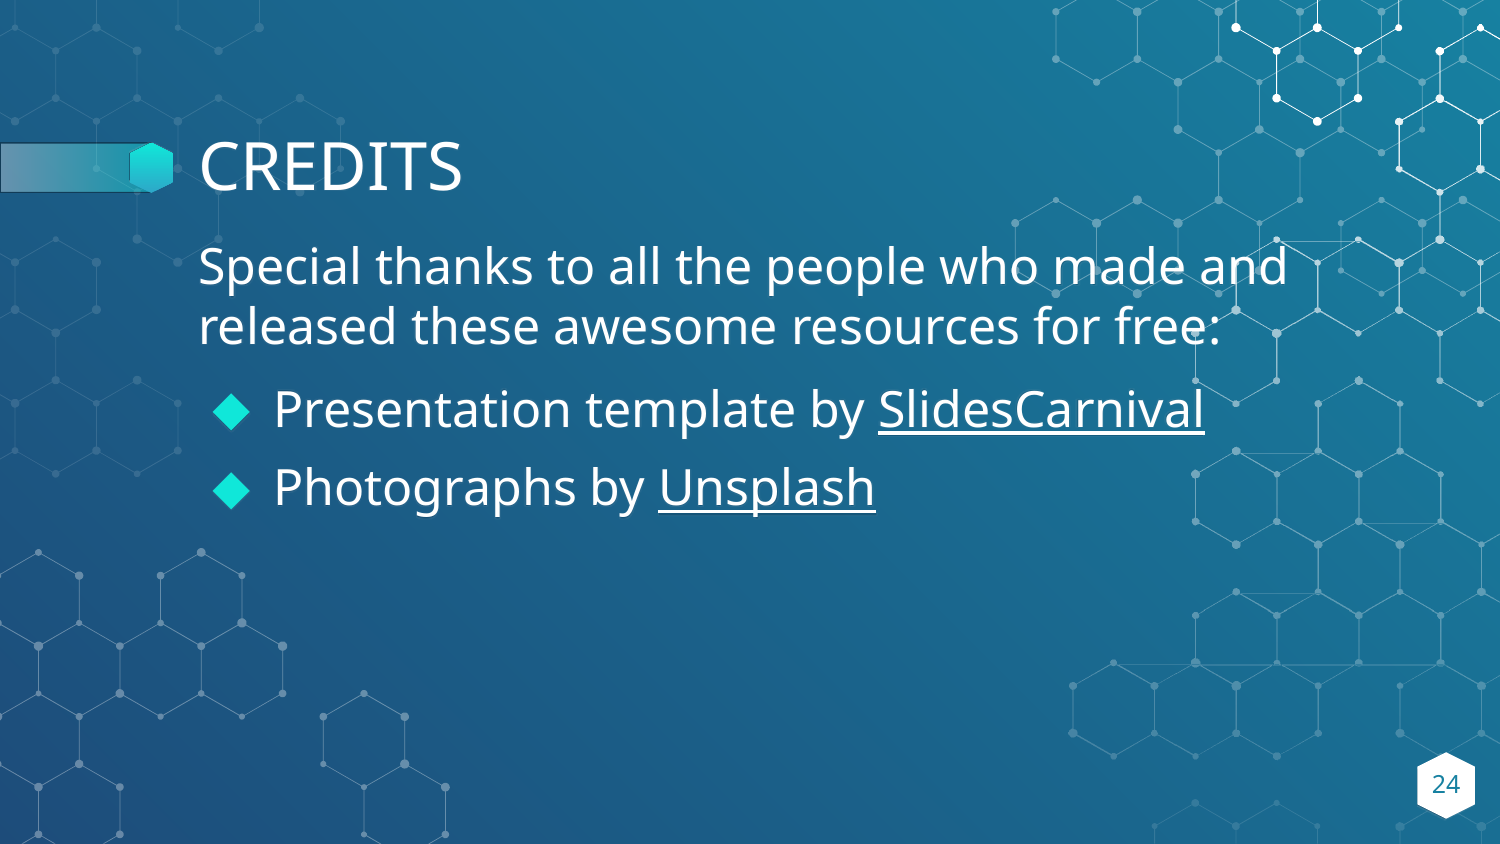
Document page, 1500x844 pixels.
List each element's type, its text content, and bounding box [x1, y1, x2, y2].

slide_number <número> [1417, 752, 1475, 819]
list Special thanks to all the people who made and released these awesome resources for free: Presentation template by SlidesCarnival Photographs by Unsplash [198, 234, 1302, 733]
title CREDITS [198, 140, 1302, 198]
